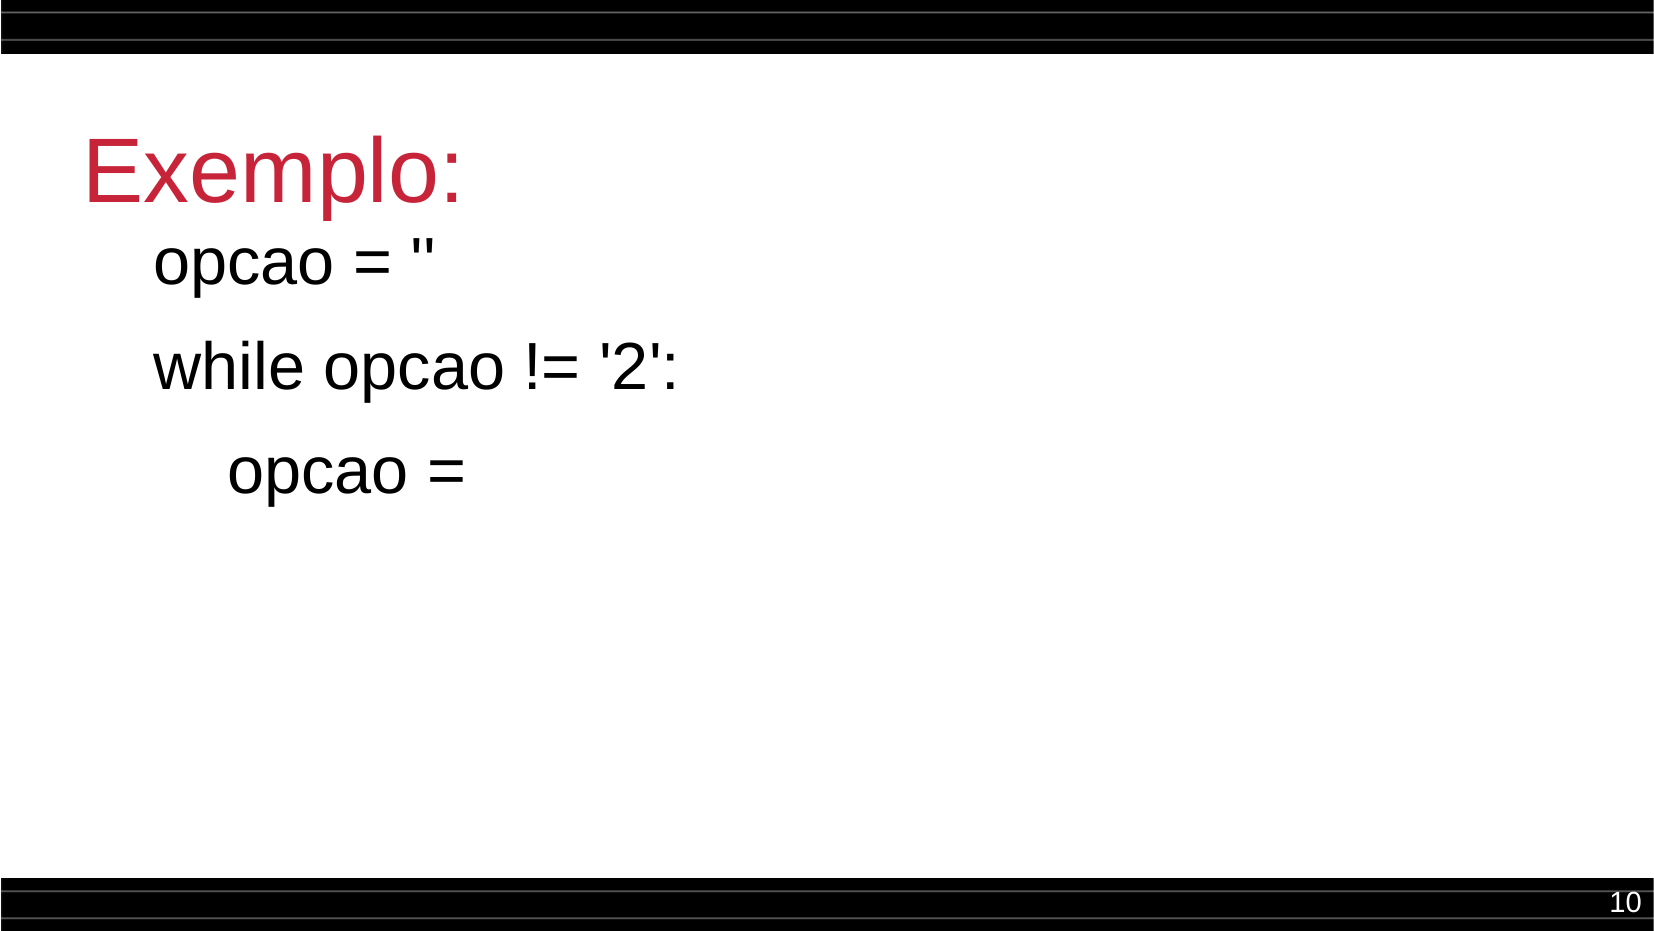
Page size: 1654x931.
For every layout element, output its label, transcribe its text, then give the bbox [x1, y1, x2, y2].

title Exemplo: [82, 92, 1571, 224]
picture [1, 878, 1654, 931]
picture [1, 0, 1654, 54]
list opcao = '' while opcao != '2': opcao = [82, 224, 1571, 815]
